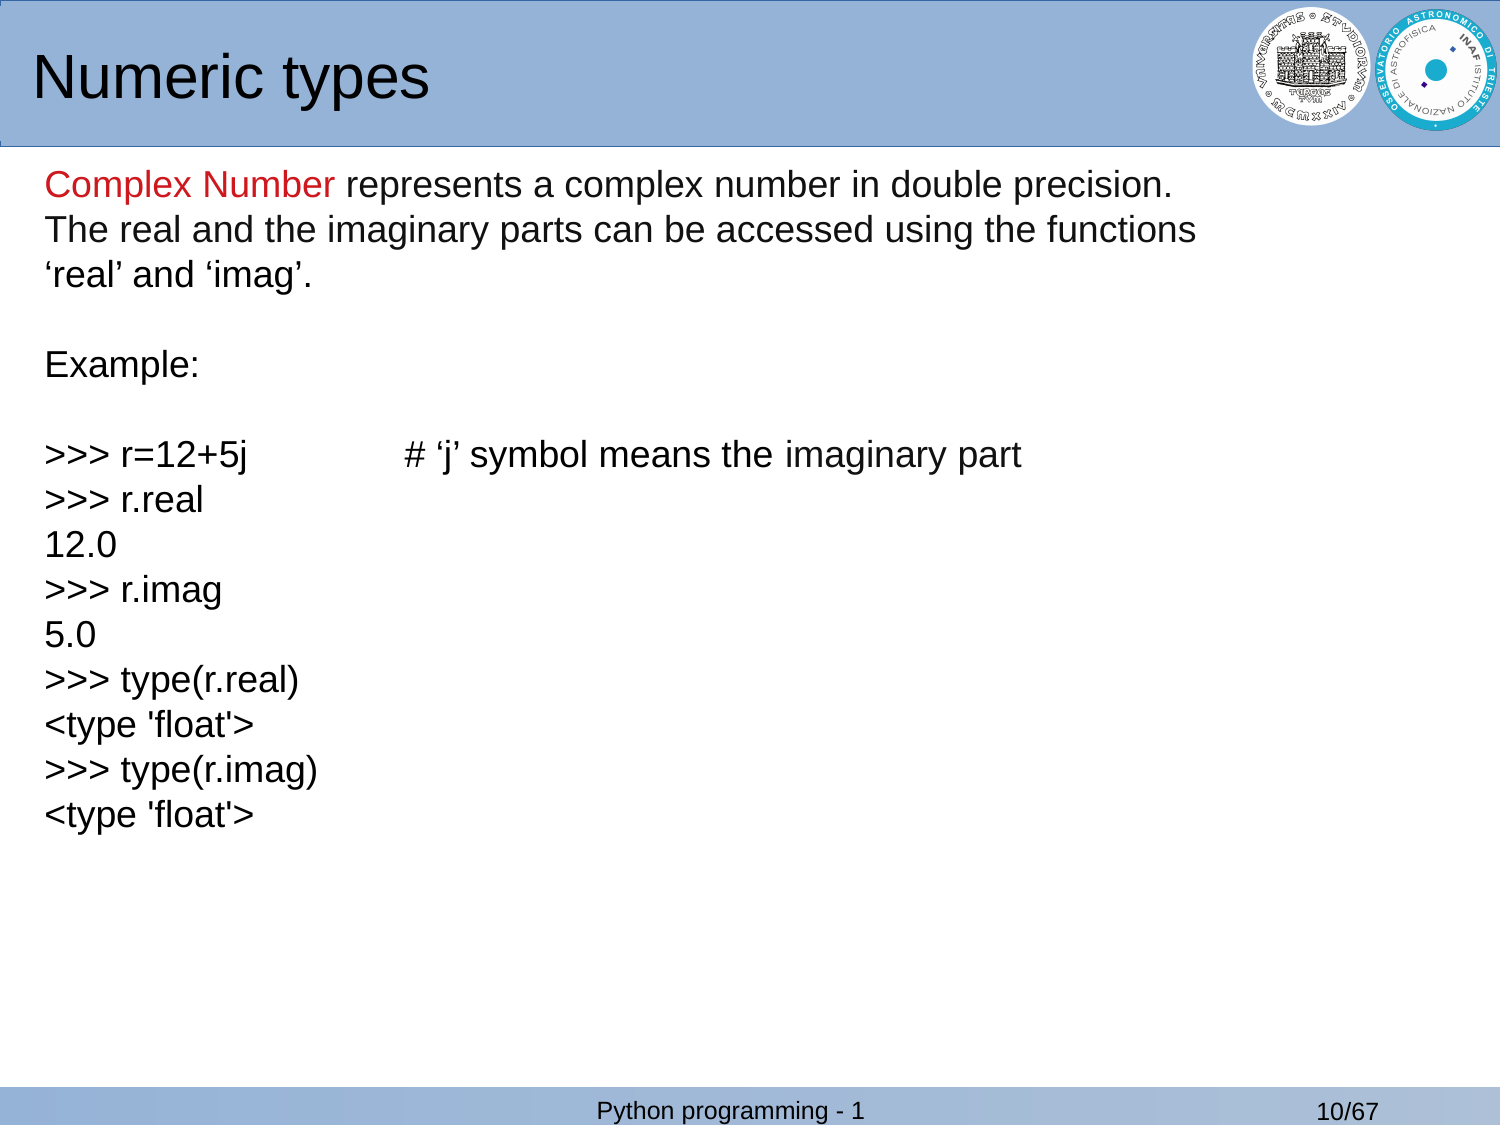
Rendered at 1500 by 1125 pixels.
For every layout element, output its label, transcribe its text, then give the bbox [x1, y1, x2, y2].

picture [1253, 0, 1500, 152]
list Complex Number represents a complex number in double precision. The real and the imaginary parts can be accessed using the functions ‘real’ and ‘imag’. Example: >>> r=12+5j # ‘j’ symbol means the imaginary part >>> r.real 12.0 >>> r.imag 5.0 >>> type(r.real) <type 'float'> >>> type(r.imag) <type 'float'> [29, 152, 1500, 1065]
text_box Numeric types [0, 5, 1253, 141]
